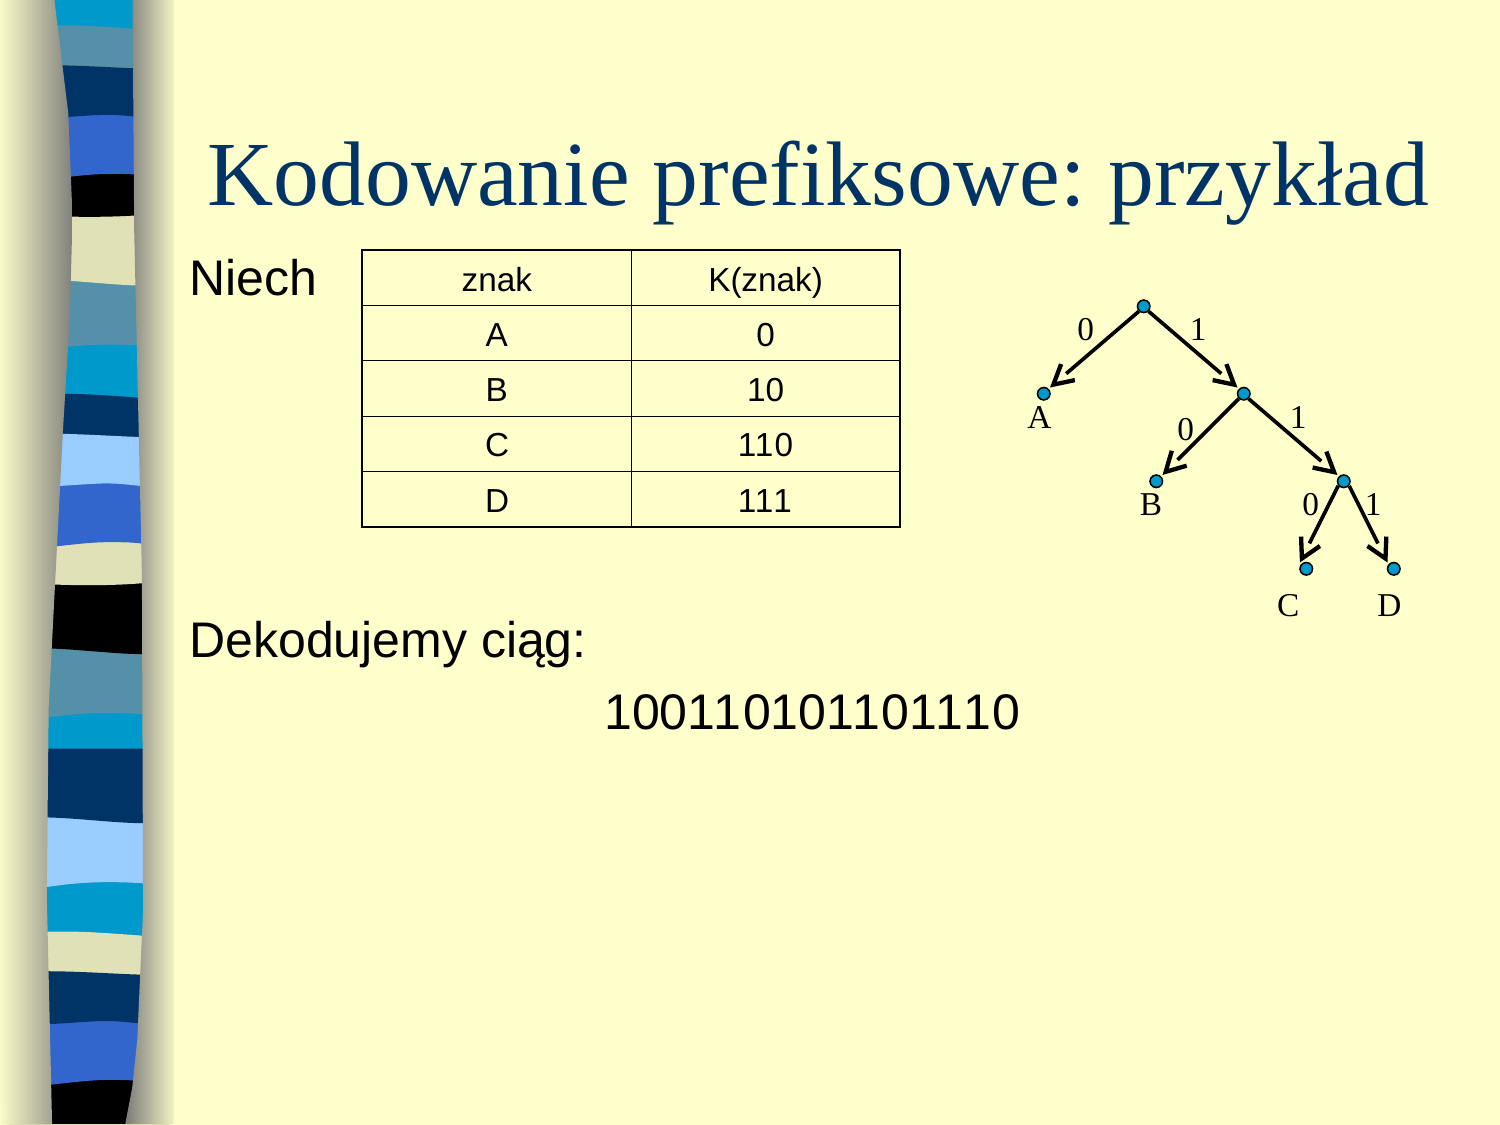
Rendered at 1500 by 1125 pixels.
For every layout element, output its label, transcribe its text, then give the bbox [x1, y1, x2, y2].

text_box [1237, 387, 1251, 400]
table_cell C [363, 417, 631, 471]
text_box 0 [1062, 299, 1113, 356]
text_box [1137, 299, 1150, 313]
text_box [1299, 562, 1313, 574]
table_cell B [363, 361, 631, 416]
table_header K(znak) [632, 251, 899, 305]
text_box D [1362, 574, 1413, 631]
text_box B [1124, 474, 1176, 531]
text_box C [1262, 574, 1313, 631]
text_box 1 [1175, 299, 1226, 356]
table_cell A [363, 306, 631, 360]
list Niech Dekodujemy ciąg: 100110101101110 [174, 237, 1450, 913]
text_box [1338, 474, 1349, 488]
table_cell 0 [632, 306, 899, 360]
text_box 0 [1162, 399, 1213, 456]
text_box 1 [1274, 387, 1326, 443]
text_box [1387, 562, 1401, 574]
table_cell D [363, 472, 631, 526]
table_header znak [363, 251, 631, 305]
text_box 0 [1287, 474, 1338, 531]
table_cell 111 [632, 472, 899, 526]
title Kodowanie prefiksowe: przykład [192, 74, 1468, 263]
table_cell 10 [632, 361, 899, 416]
table_cell 110 [632, 417, 899, 471]
text_box A [1012, 387, 1063, 443]
text_box 1 [1349, 474, 1401, 531]
